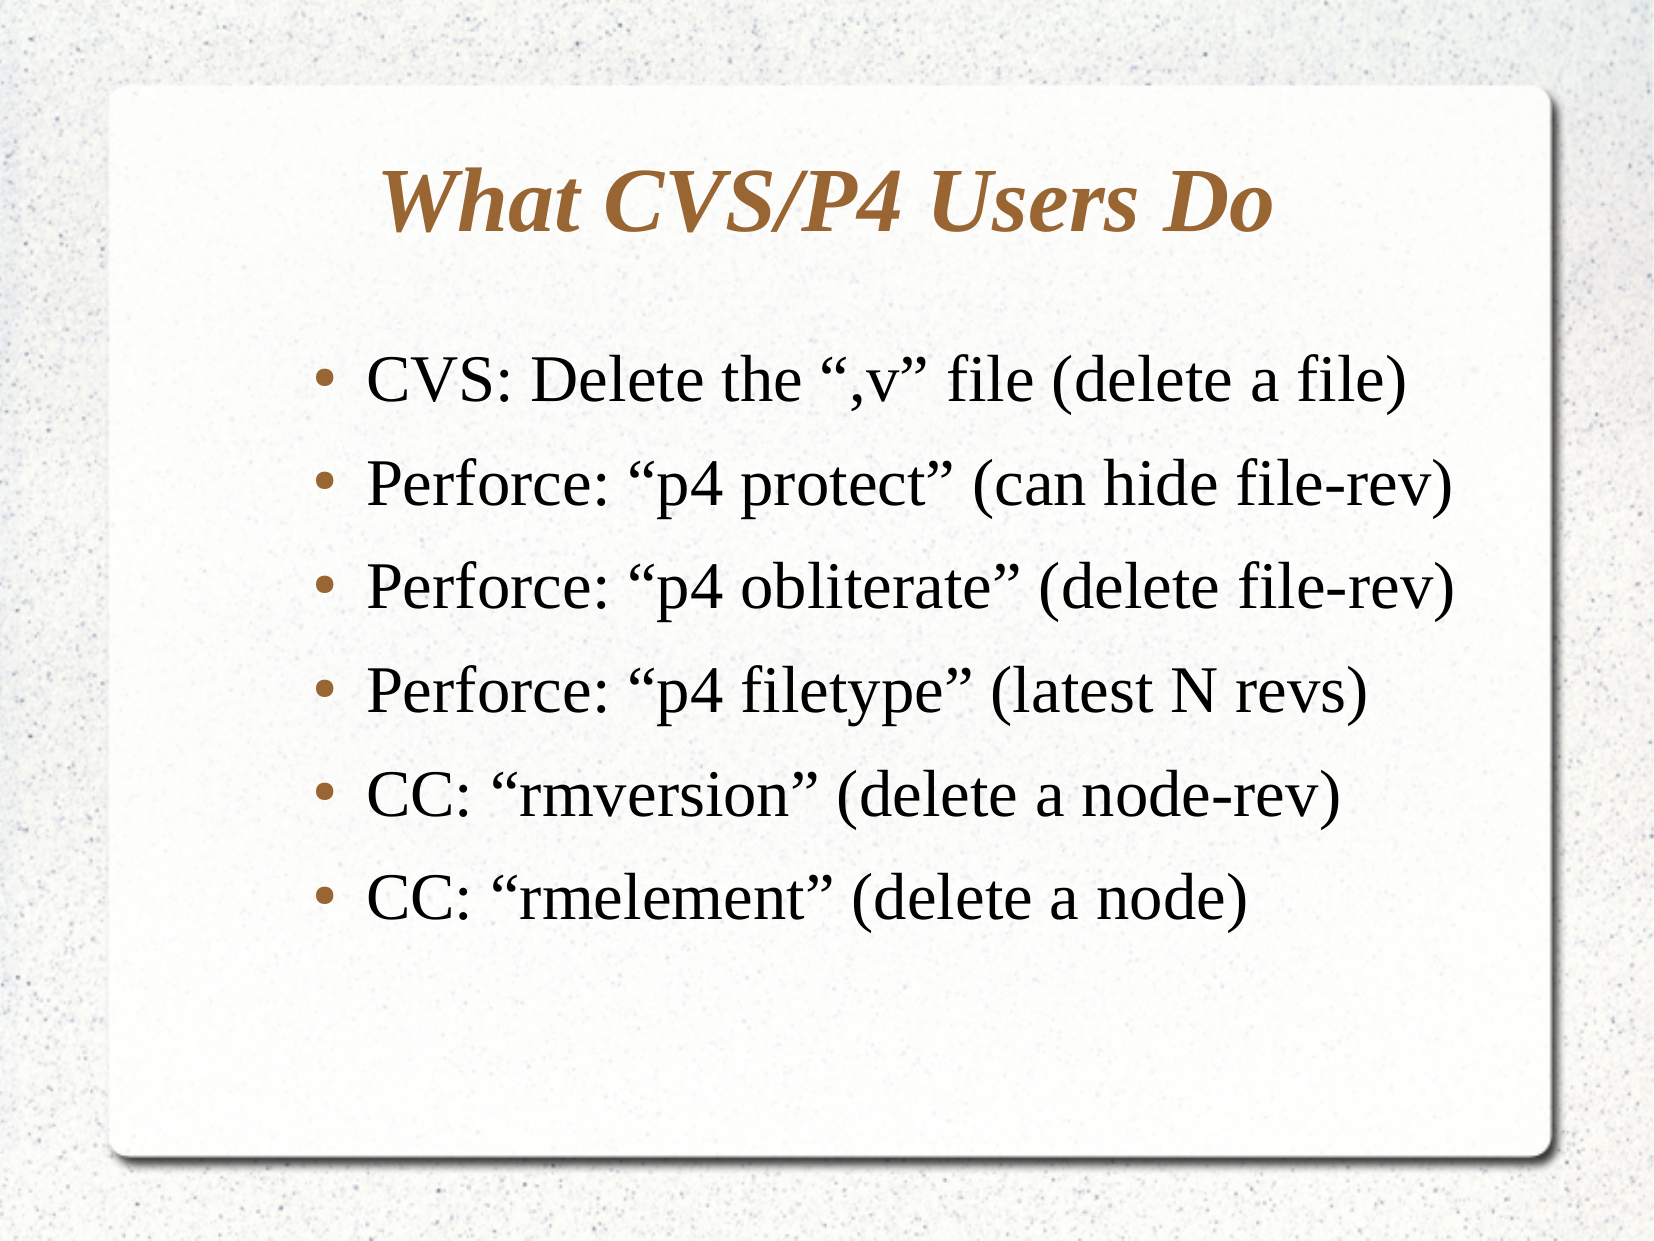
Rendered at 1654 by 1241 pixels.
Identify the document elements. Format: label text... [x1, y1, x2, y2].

picture [0, 0, 1654, 1241]
title What CVS/P4 Users Do [118, 96, 1536, 304]
list CVS: Delete the “,v” file (delete a file) Perforce: “p4 protect” (can hide file-rev) Perforce: “p4 obliterate” (delete file-rev) Perforce: “p4 filetype” (latest N revs) CC: “rmversion” (delete a node-rev) CC: “rmelement” (delete a node) [295, 342, 1654, 1161]
